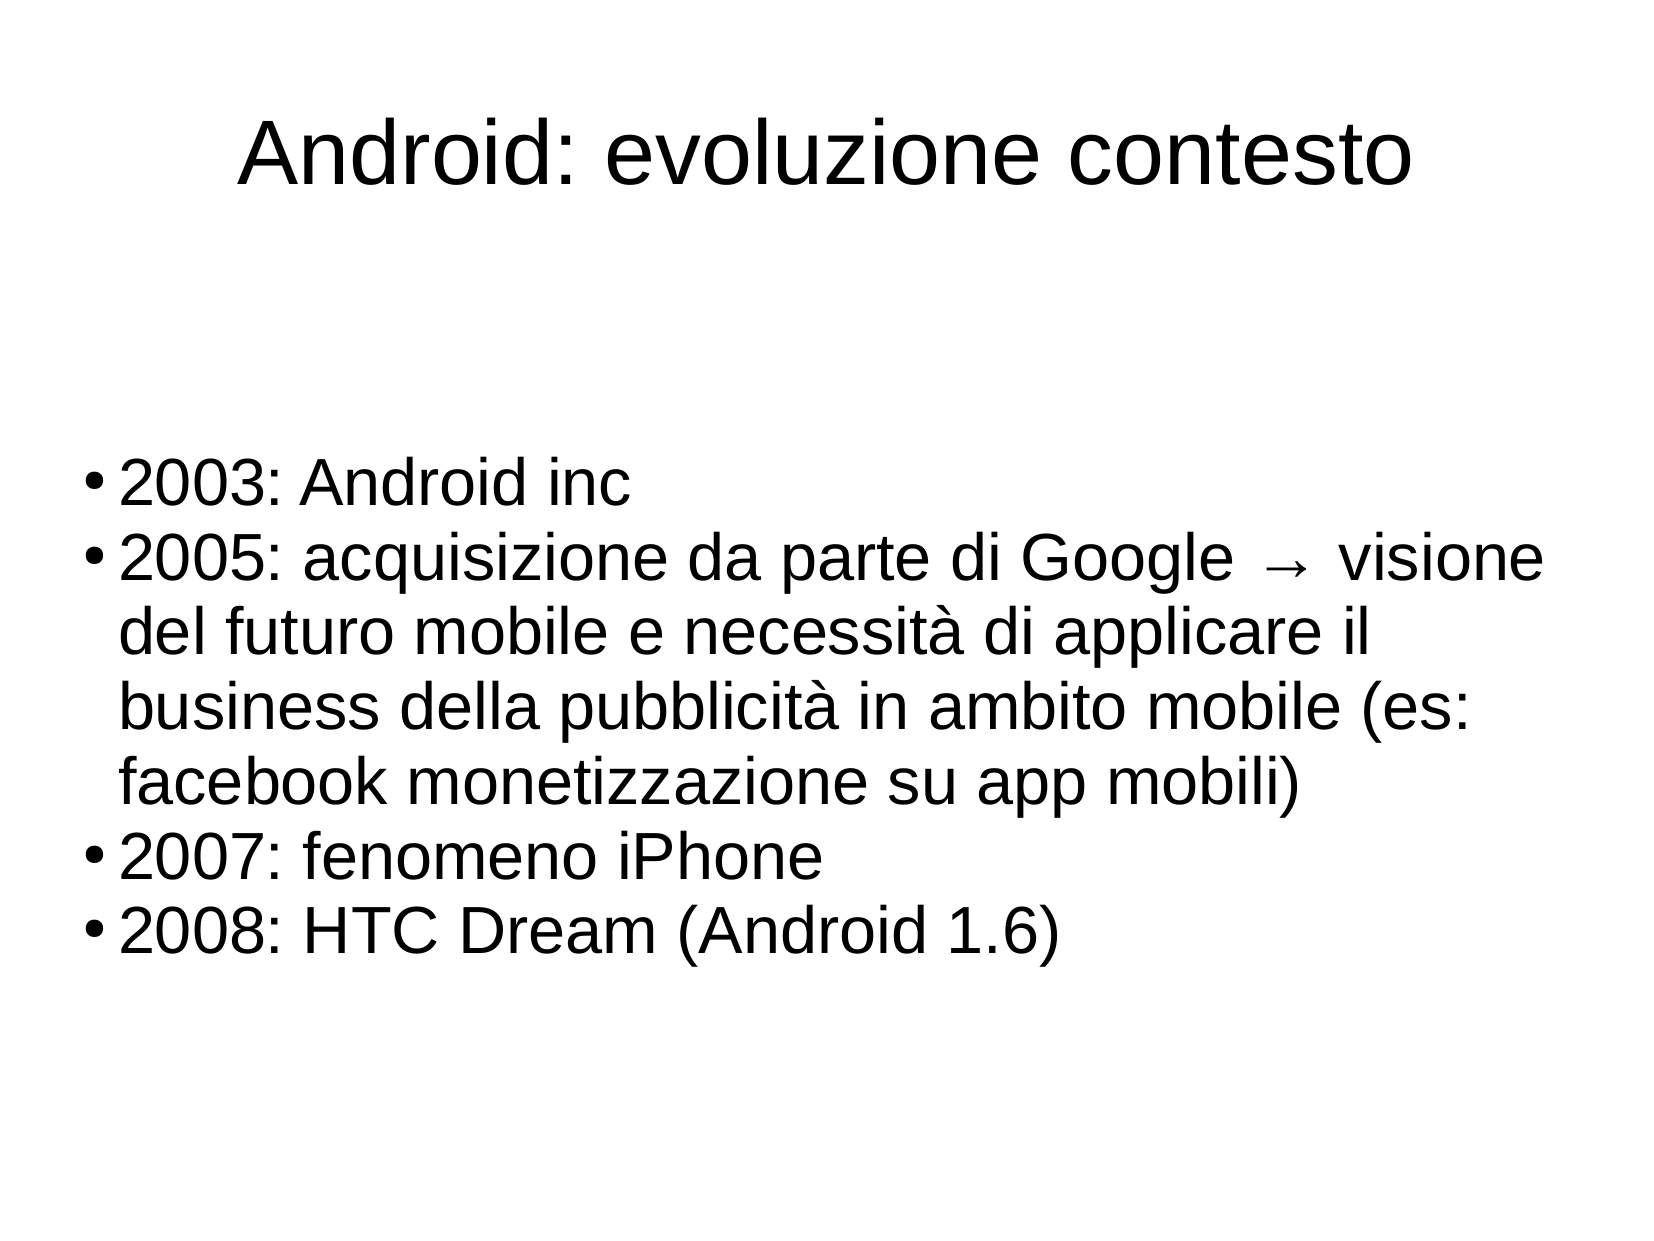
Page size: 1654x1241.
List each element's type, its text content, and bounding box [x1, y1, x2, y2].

subtitle 2003: Android inc 2005: acquisizione da parte di Google → visione del futuro mobile e necessità di applicare il business della pubblicità in ambito mobile (es: facebook monetizzazione su app mobili) 2007: fenomeno iPhone 2008: HTC Dream (Android 1.6) [82, 346, 1571, 1067]
title Android: evoluzione contesto [82, 49, 1571, 257]
